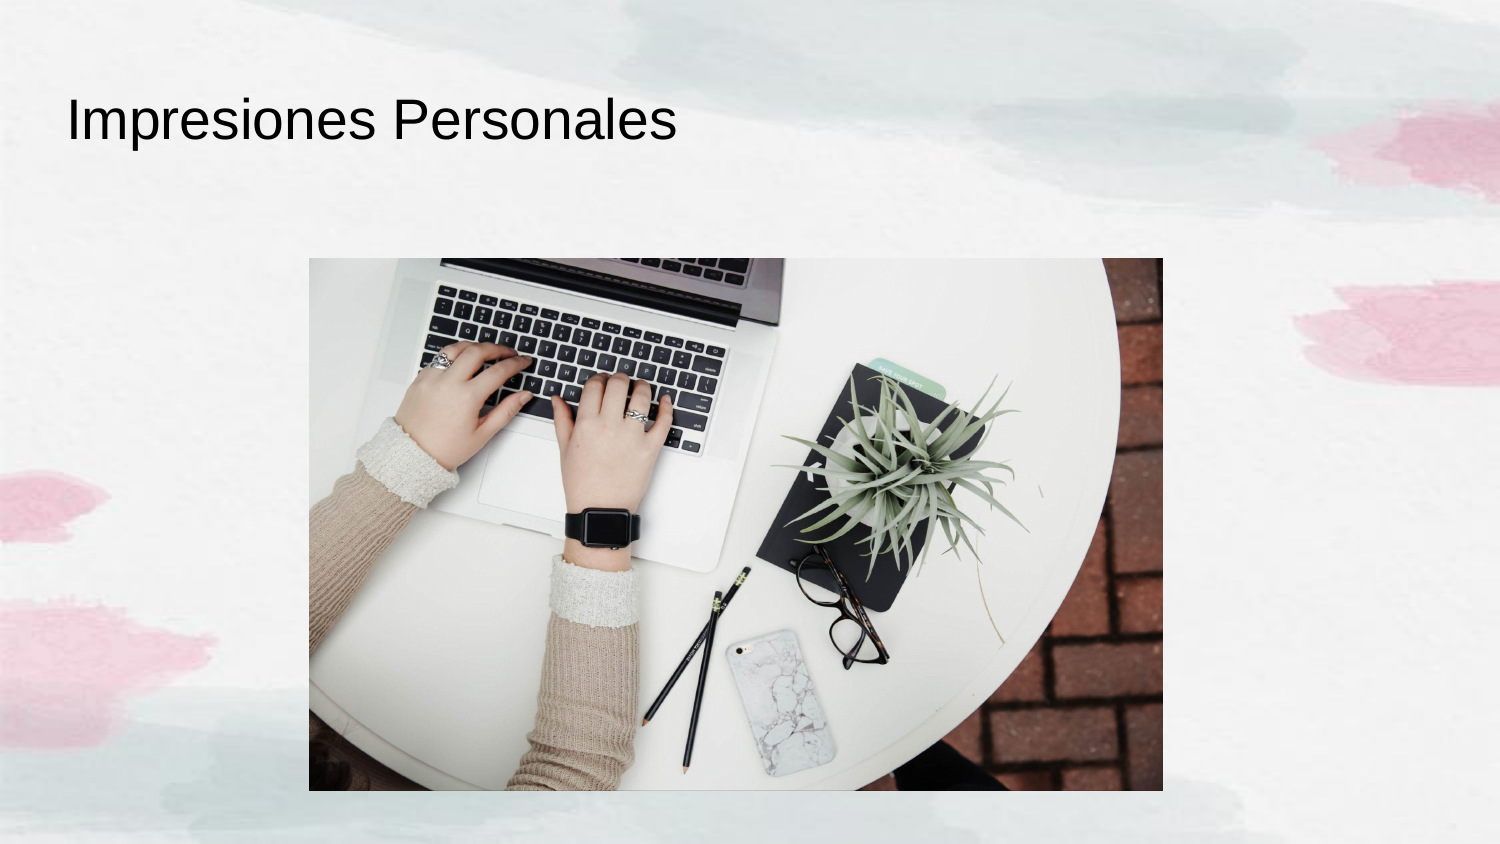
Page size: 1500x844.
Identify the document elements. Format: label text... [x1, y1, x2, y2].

title Impresiones Personales [51, 72, 1449, 167]
picture [0, 0, 1500, 844]
